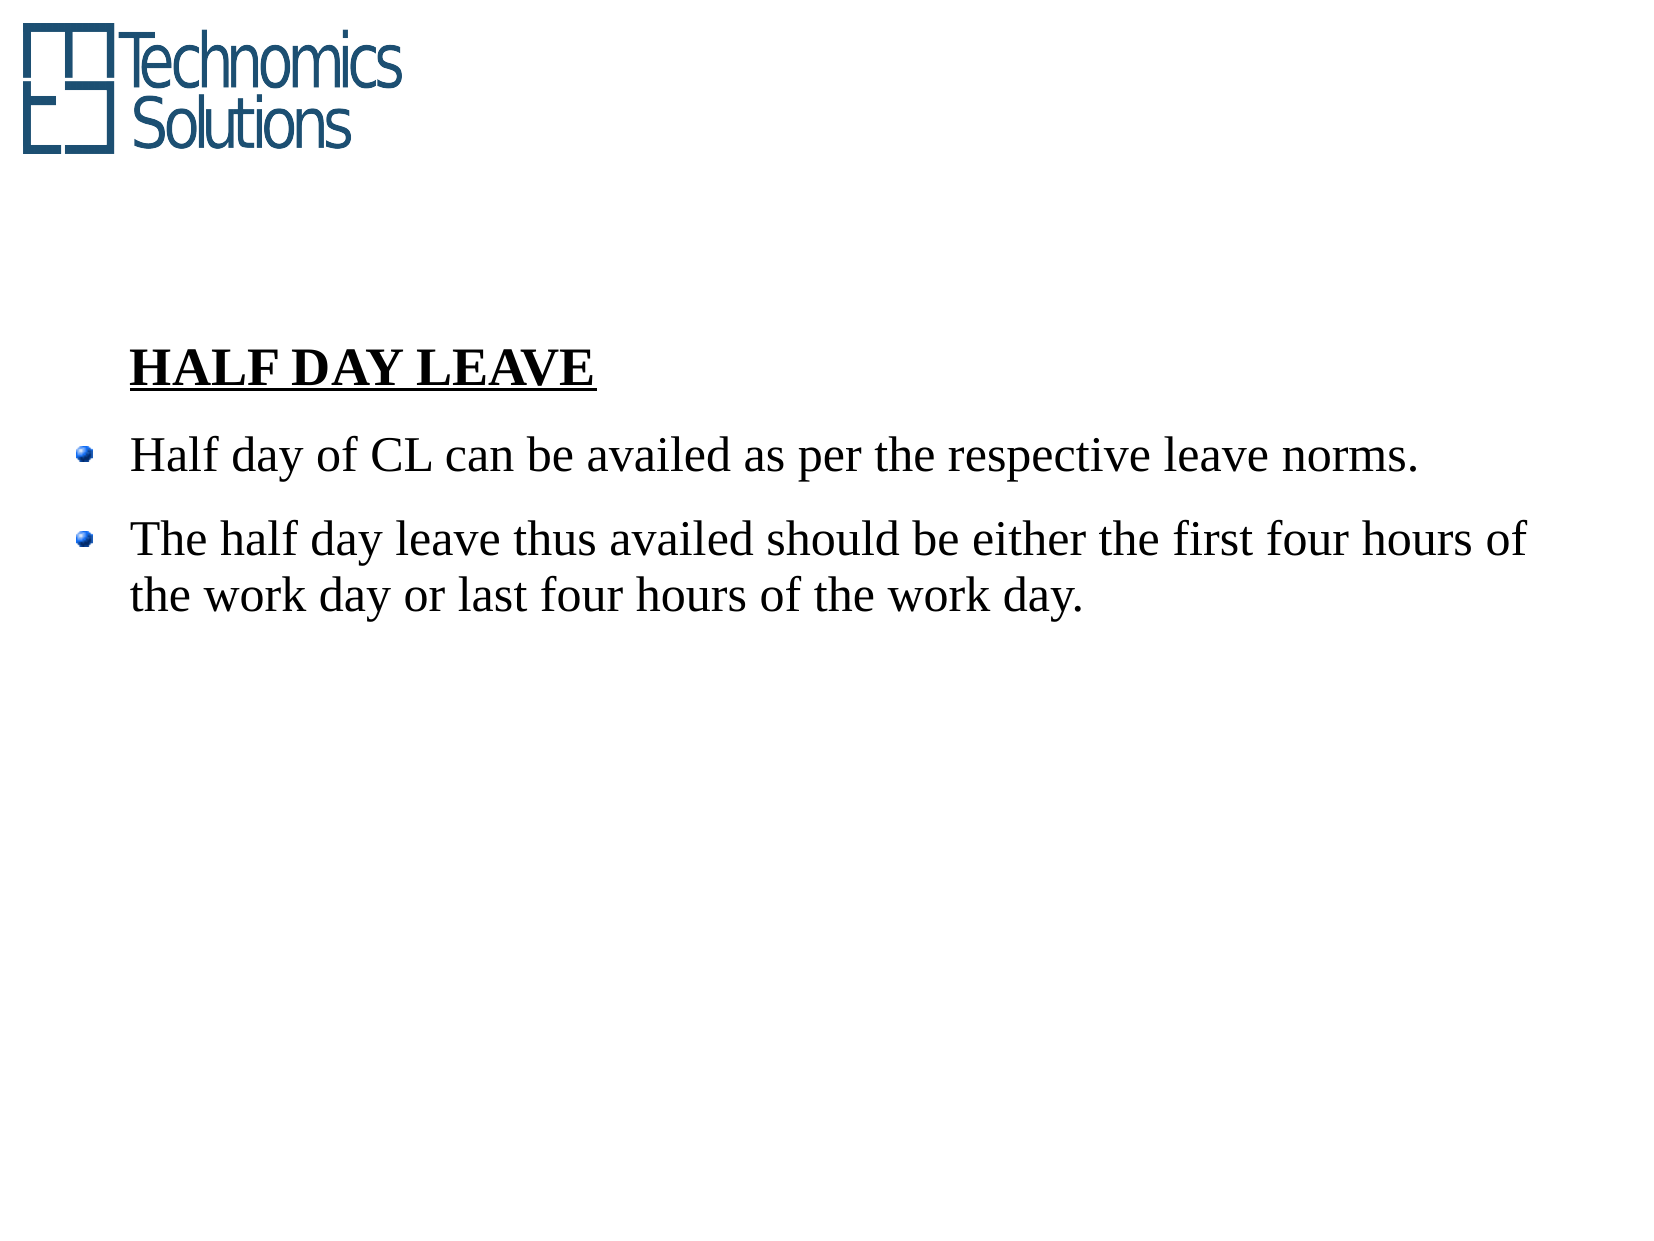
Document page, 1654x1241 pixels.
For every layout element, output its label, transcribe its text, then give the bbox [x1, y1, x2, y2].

picture [23, 23, 402, 154]
list HALF DAY LEAVE Half day of CL can be availed as per the respective leave norms. The half day leave thus availed should be either the first four hours of the work day or last four hours of the work day. [59, 337, 1548, 1123]
